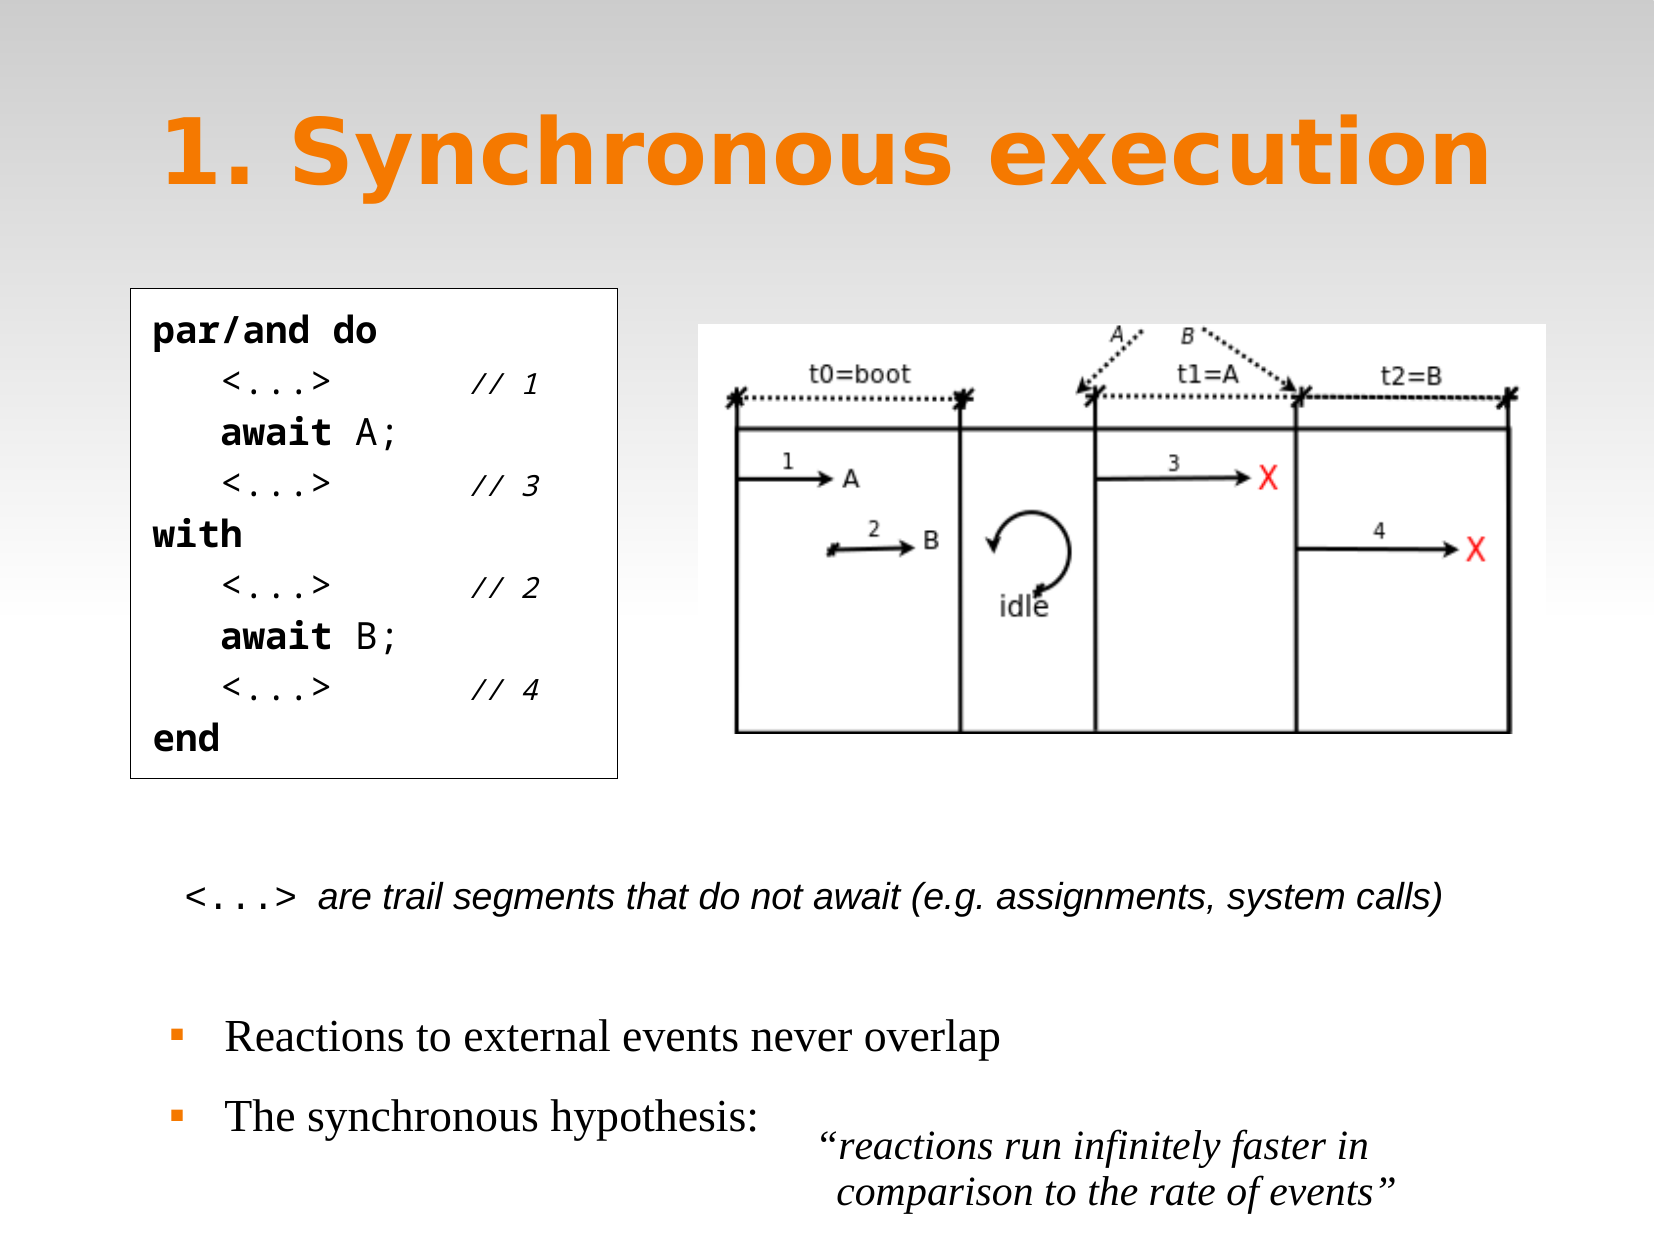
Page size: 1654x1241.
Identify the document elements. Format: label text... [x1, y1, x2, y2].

text_box “reactions run infinitely faster in comparison to the rate of events” [785, 1114, 1654, 1235]
list Reactions to external events never overlap The synchronous hypothesis: [82, 1010, 1571, 1152]
text_box <...> are trail segments that do not await (e.g. assignments, system calls) [169, 868, 1460, 929]
text_box par/and do <...> // 1 await A; <...> // 3 with <...> // 2 await B; <...> // 4 end [130, 288, 618, 779]
picture [698, 324, 1546, 734]
title 1. Synchronous execution [82, 49, 1571, 257]
